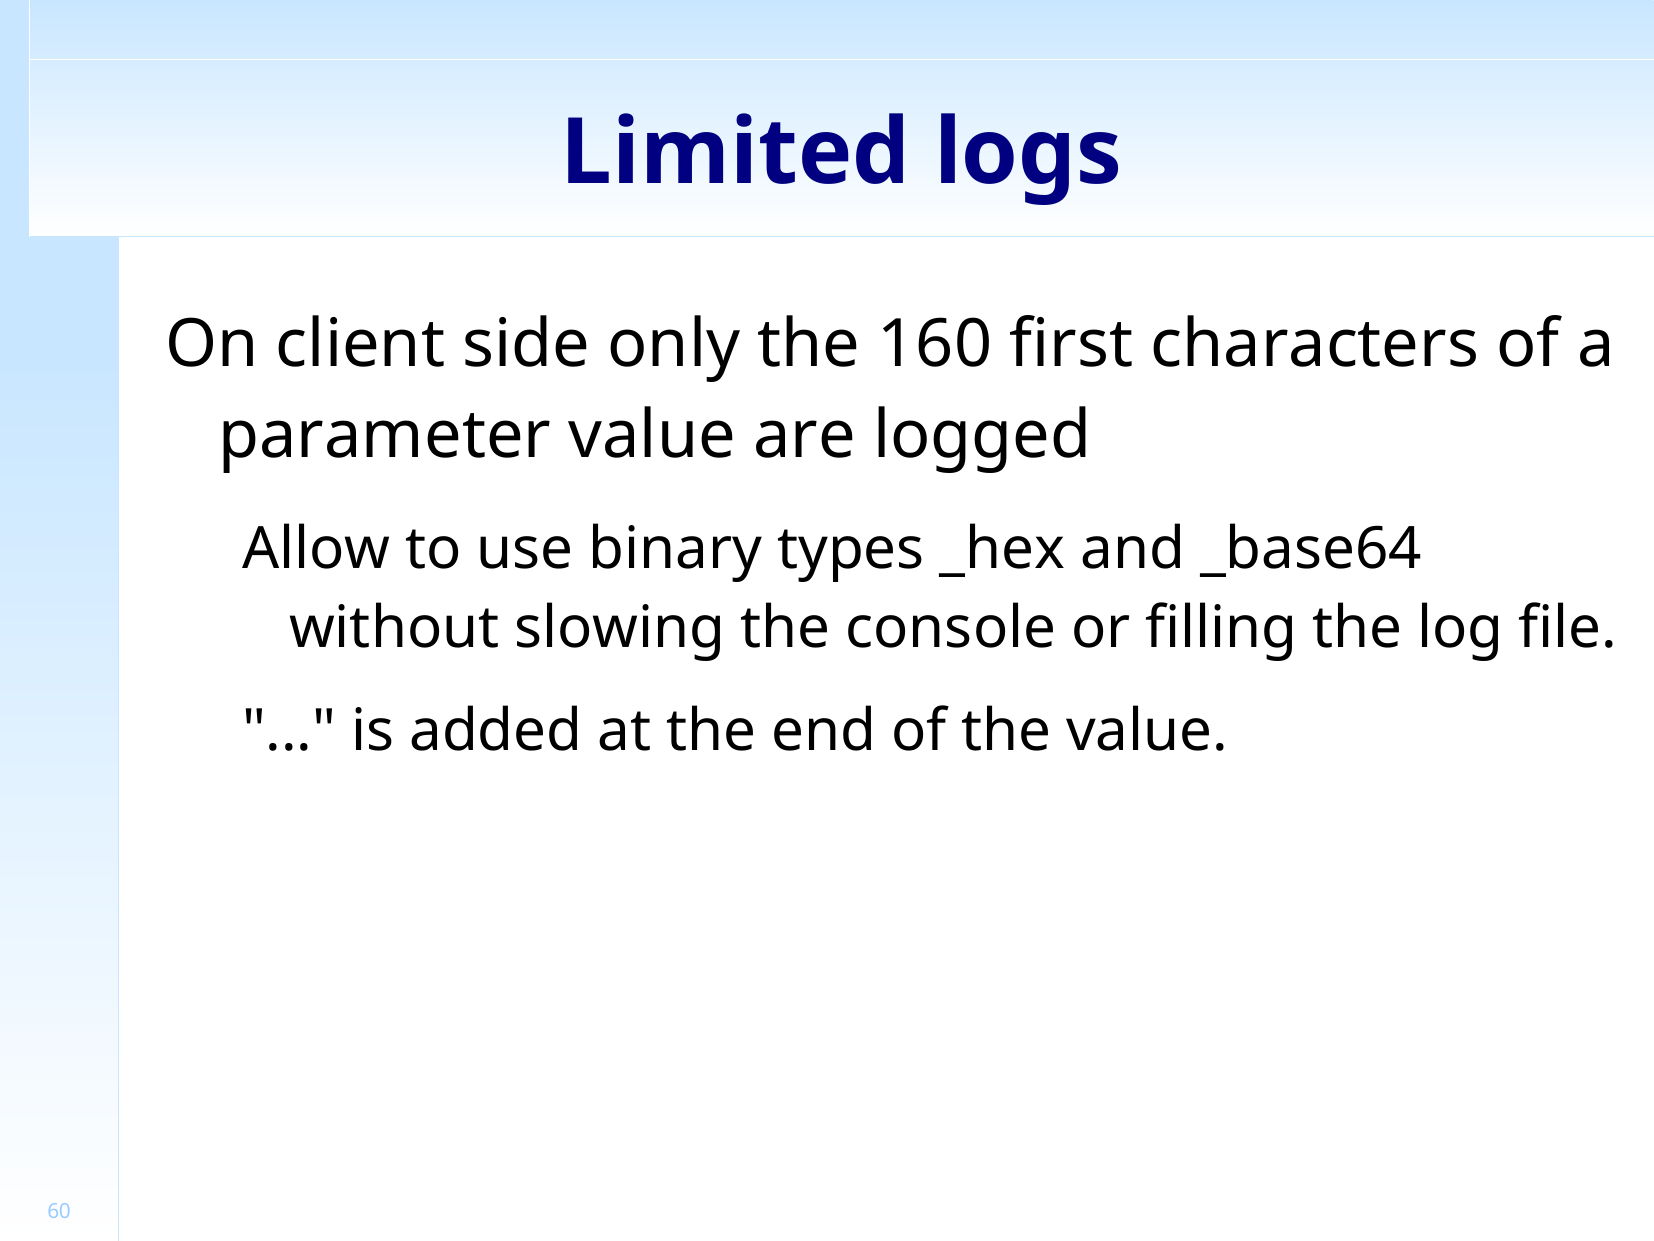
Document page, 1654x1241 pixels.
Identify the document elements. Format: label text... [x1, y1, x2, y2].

list On client side only the 160 first characters of a parameter value are logged Allow to use binary types _hex and _base64 without slowing the console or filling the log file. "..." is added at the end of the value. [147, 295, 1625, 1182]
title Limited logs [29, 59, 1654, 237]
